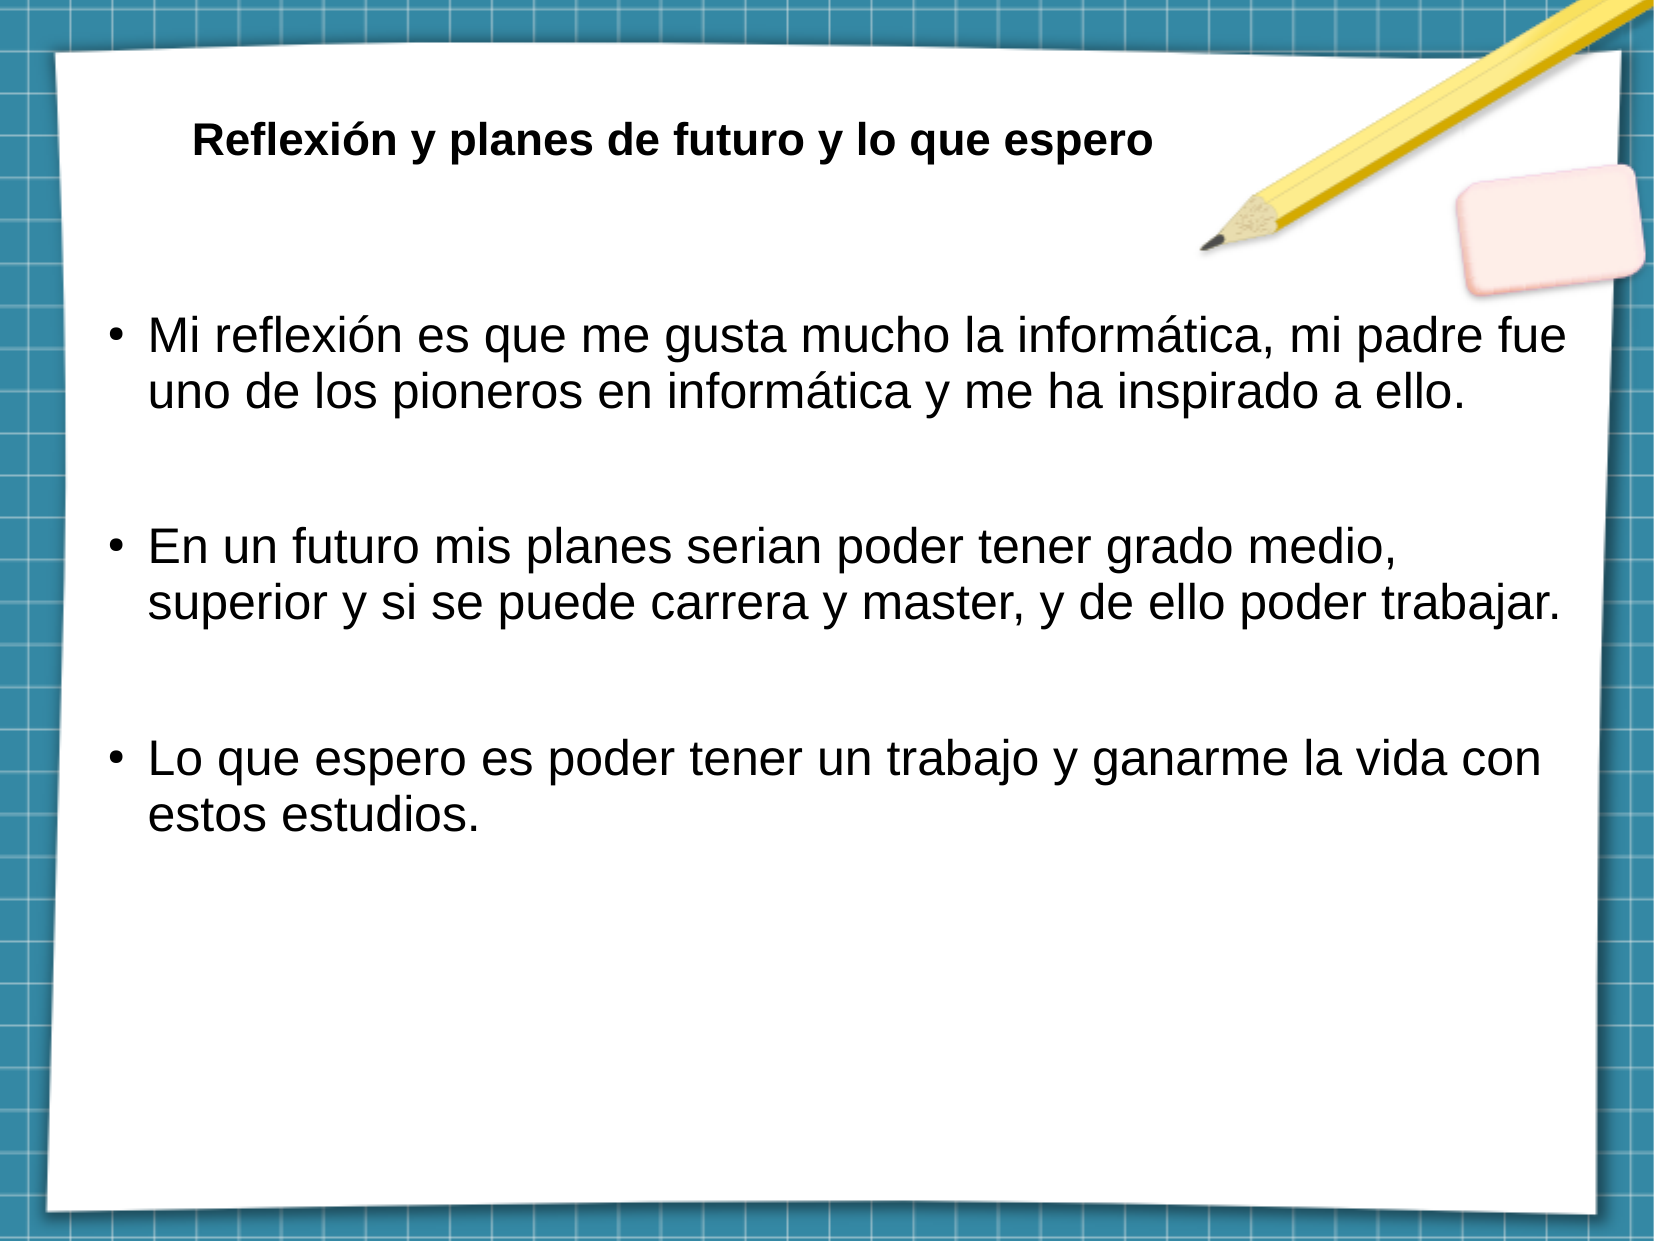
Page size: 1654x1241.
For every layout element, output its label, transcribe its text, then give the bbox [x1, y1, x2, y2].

list Mi reflexión es que me gusta mucho la informática, mi padre fue uno de los pioneros en informática y me ha inspirado a ello. En un futuro mis planes serian poder tener grado medio, superior y si se puede carrera y master, y de ello poder trabajar. Lo que espero es poder tener un trabajo y ganarme la vida con estos estudios. [94, 307, 1583, 863]
text_box Reflexión y planes de futuro y lo que espero [141, 106, 1205, 173]
picture [0, 0, 1654, 1241]
